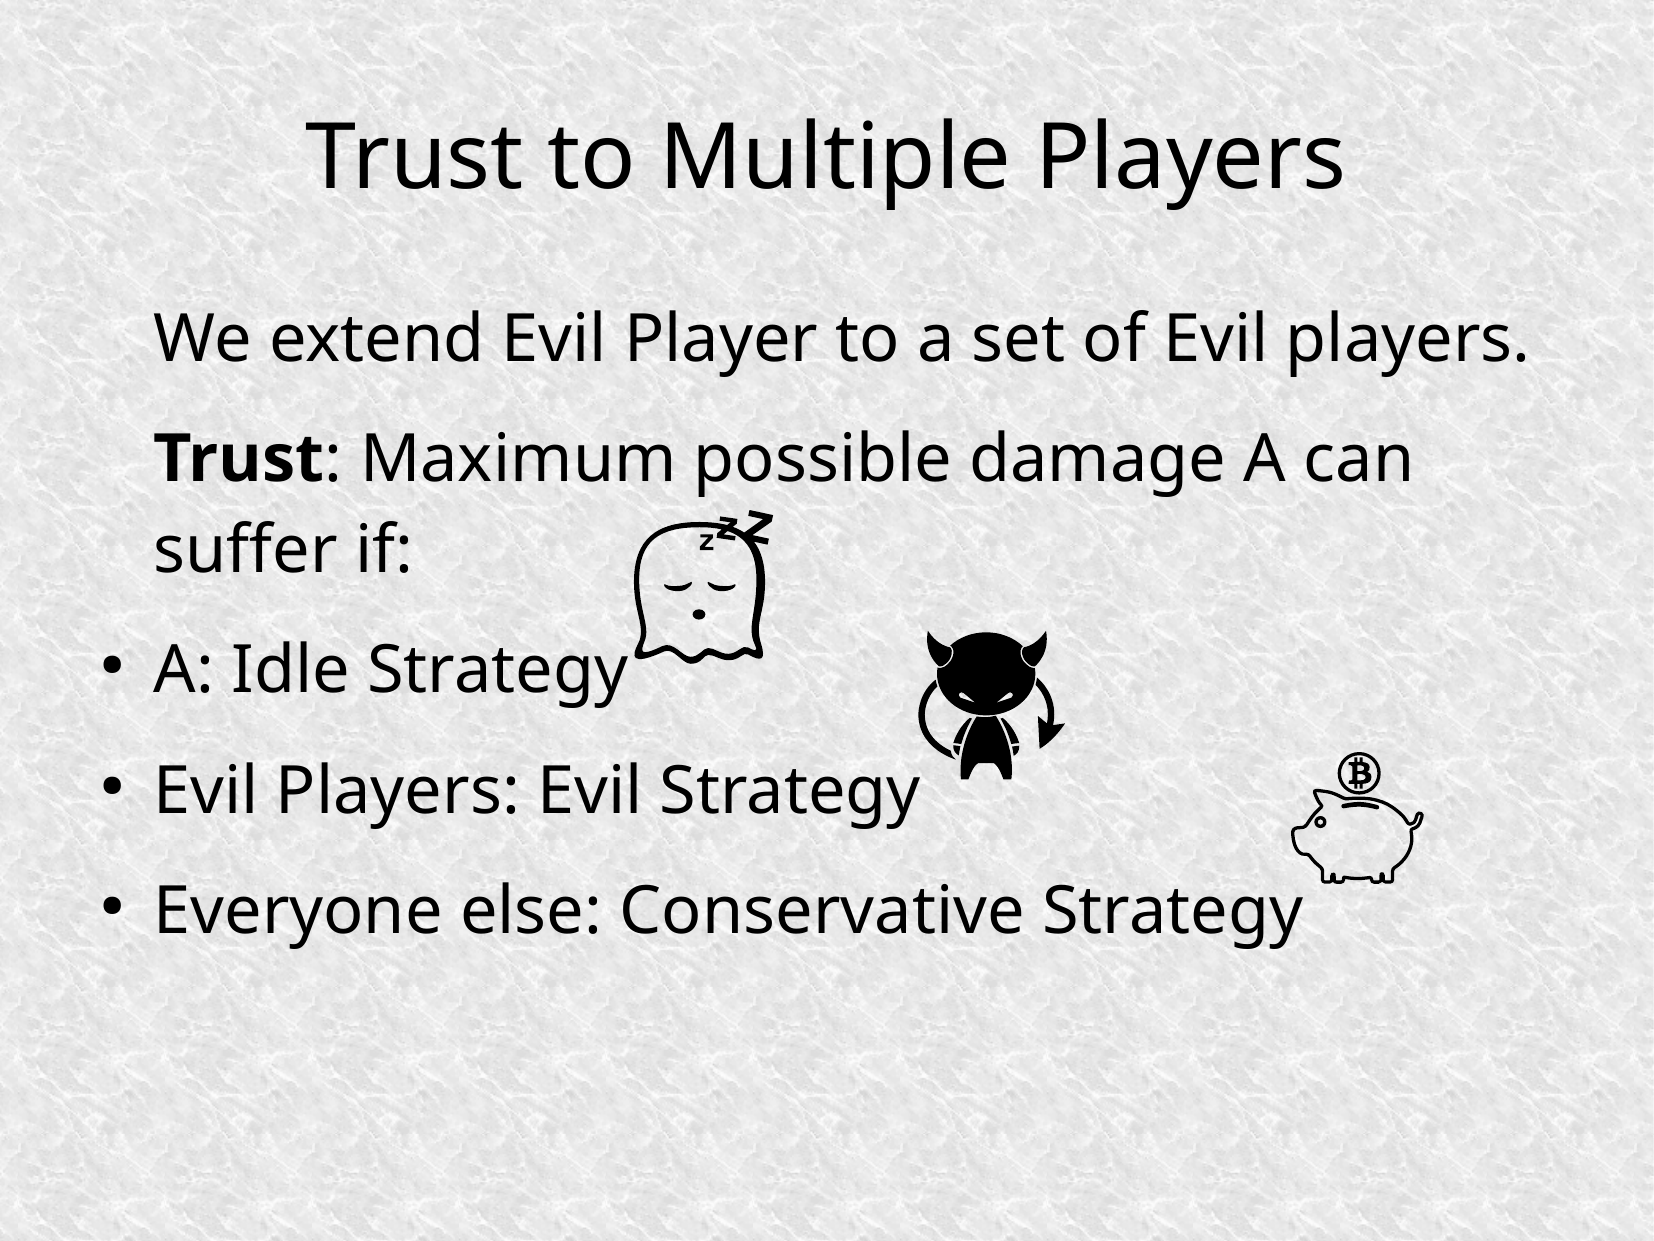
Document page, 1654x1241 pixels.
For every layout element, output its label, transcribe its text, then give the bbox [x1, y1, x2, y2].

list We extend Evil Player to a set of Evil players. Trust: Maximum possible damage A can suffer if: A: Idle Strategy Evil Players: Evil Strategy Everyone else: Conservative Strategy [82, 290, 1571, 1010]
picture [0, 0, 1654, 1241]
title Trust to Multiple Players [82, 49, 1571, 257]
